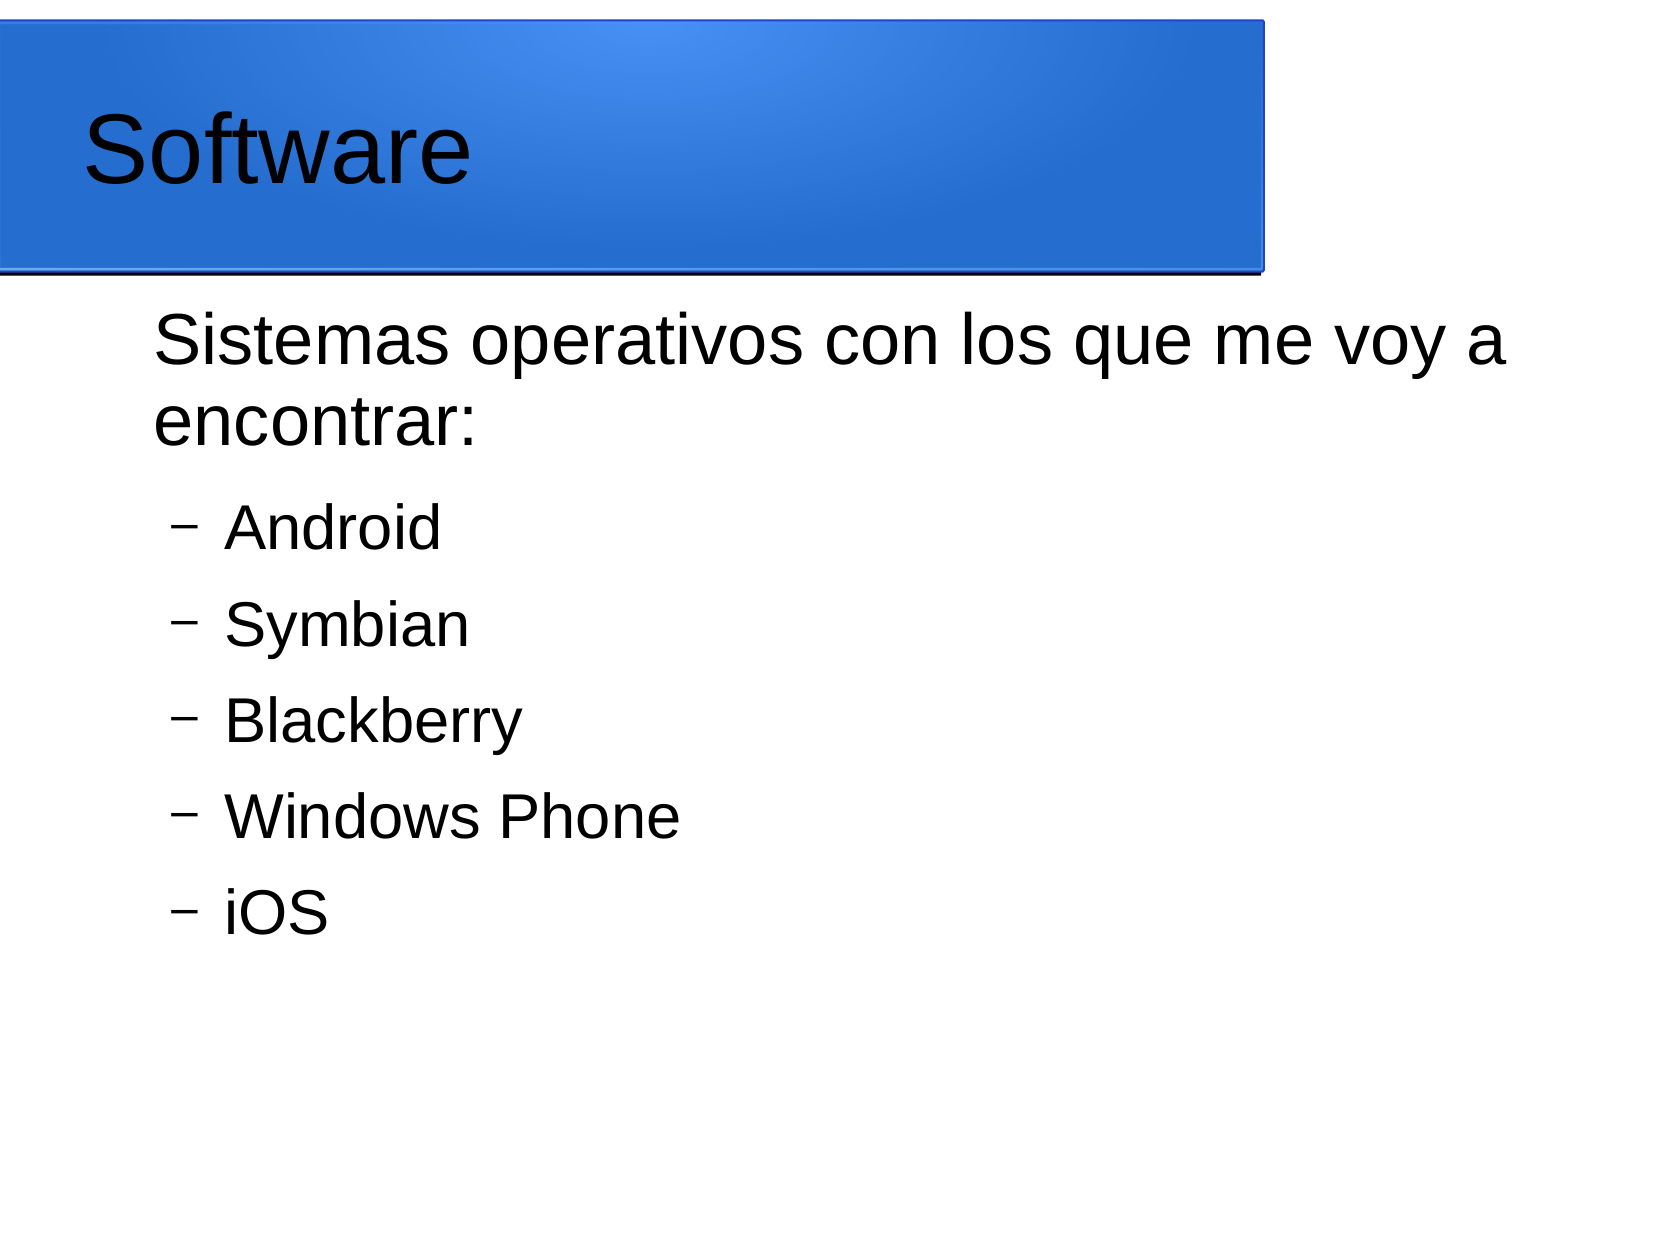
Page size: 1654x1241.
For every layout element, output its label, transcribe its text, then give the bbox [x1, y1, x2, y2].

list Sistemas operativos con los que me voy a encontrar: Android Symbian Blackberry Windows Phone iOS [82, 299, 1571, 1019]
title Software [82, 47, 1235, 252]
